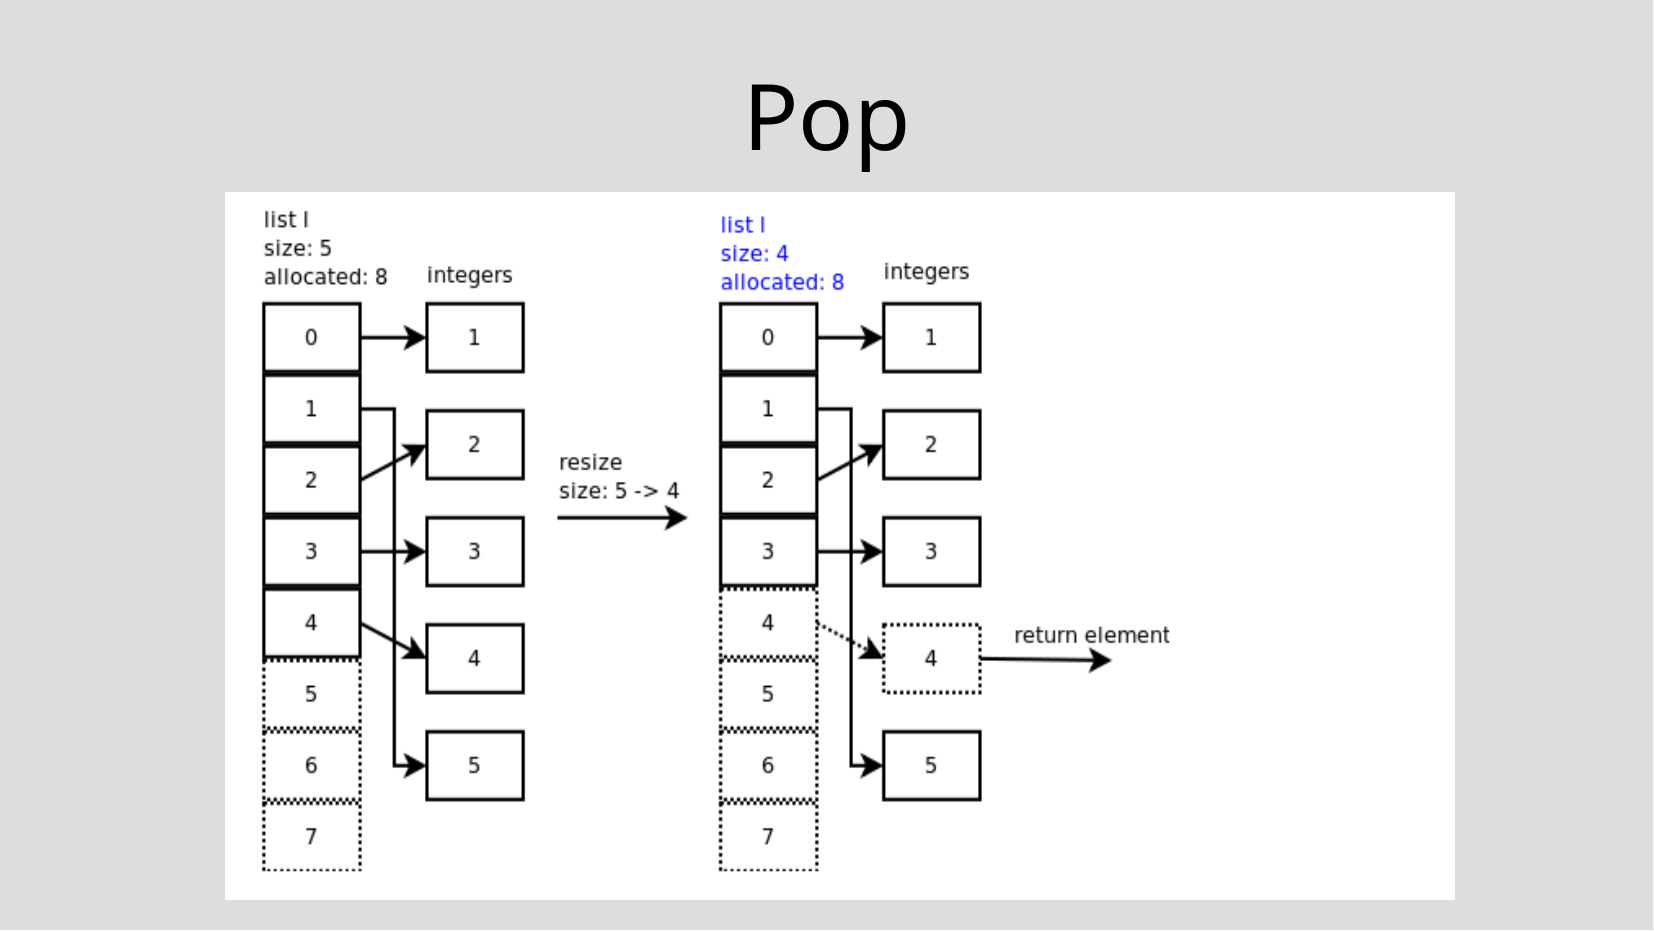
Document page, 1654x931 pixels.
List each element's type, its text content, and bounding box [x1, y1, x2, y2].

title Pop [82, 37, 1571, 193]
picture [225, 192, 1455, 901]
